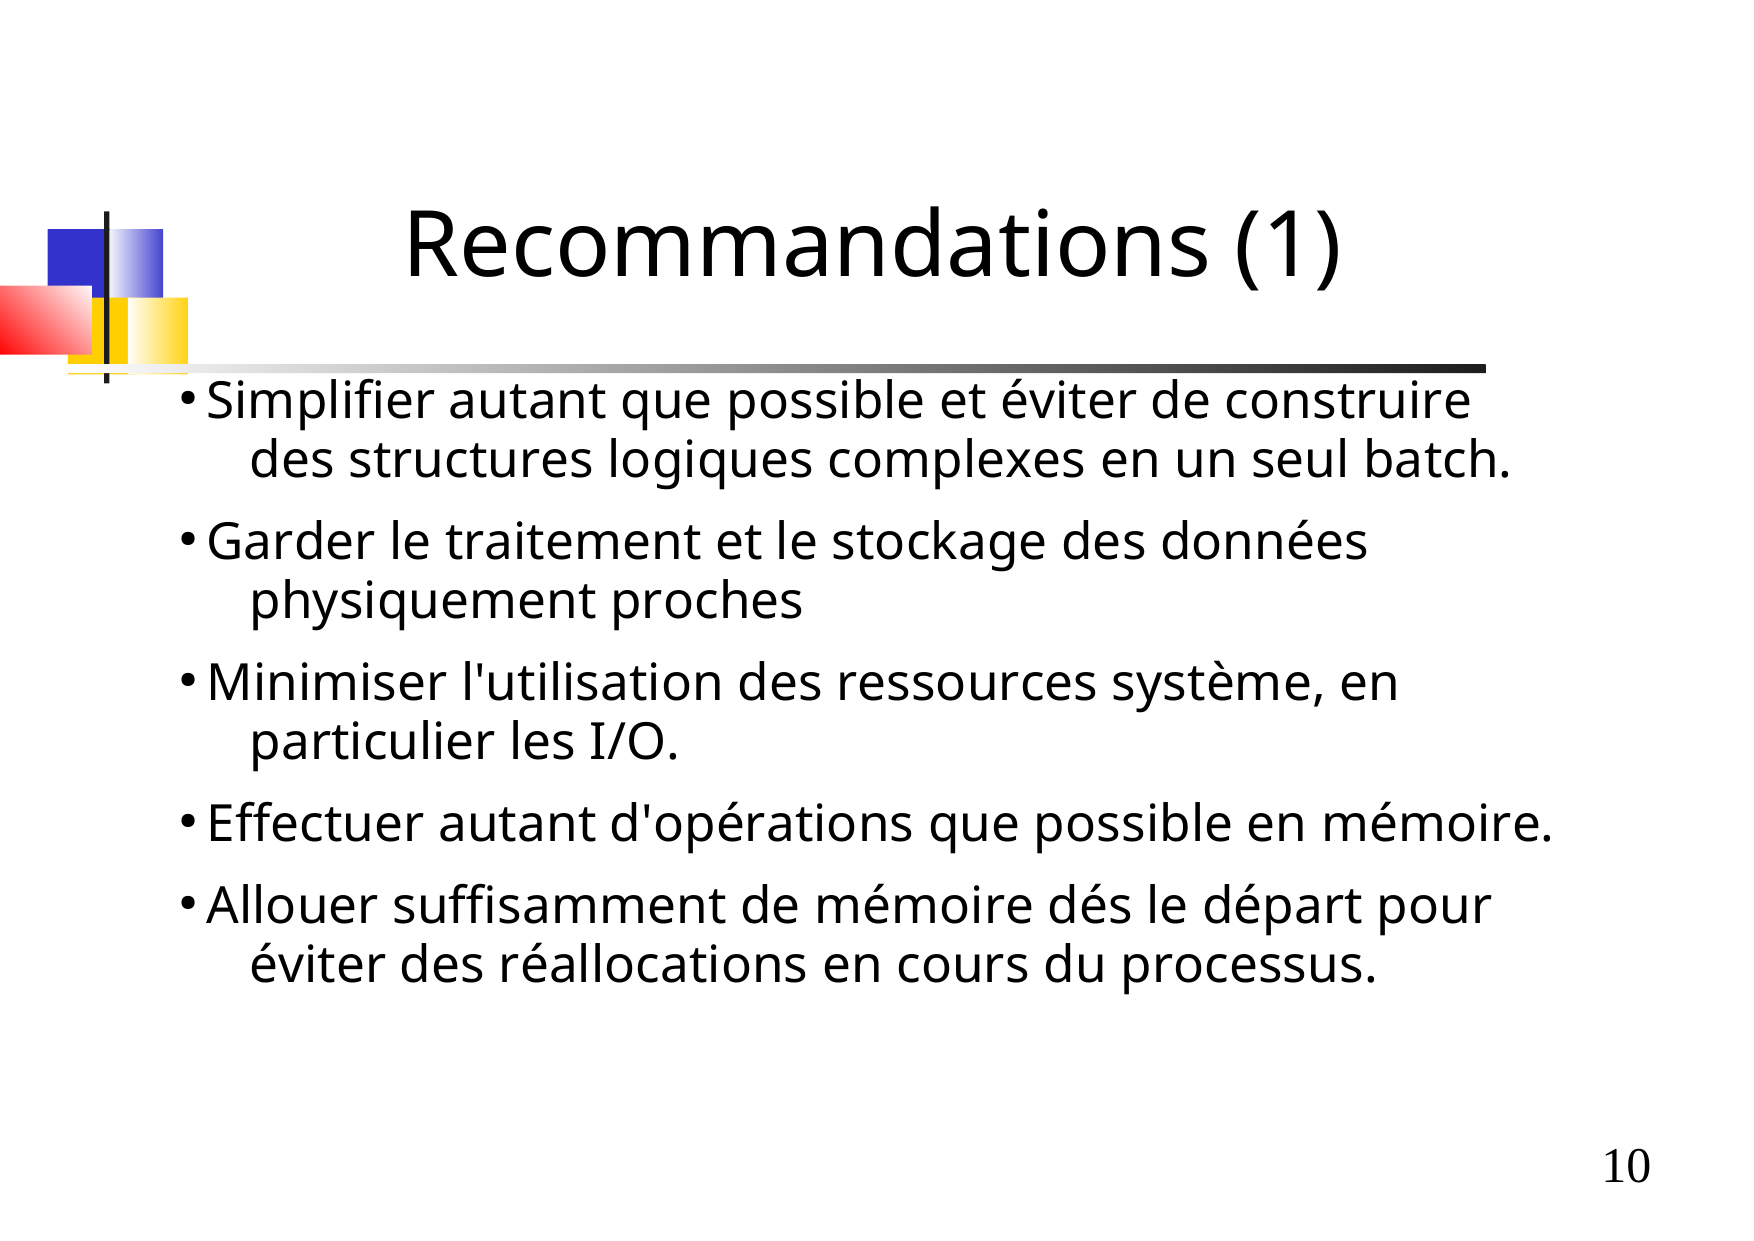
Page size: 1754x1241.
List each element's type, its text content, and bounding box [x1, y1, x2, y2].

list Simplifier autant que possible et éviter de construire des structures logiques complexes en un seul batch. Garder le traitement et le stockage des données physiquement proches Minimiser l'utilisation des ressources système, en particulier les I/O. Effectuer autant d'opérations que possible en mémoire. Allouer suffisamment de mémoire dés le départ pour éviter des réallocations en cours du processus. [179, 371, 1567, 1091]
title Recommandations (1) [179, 139, 1567, 351]
